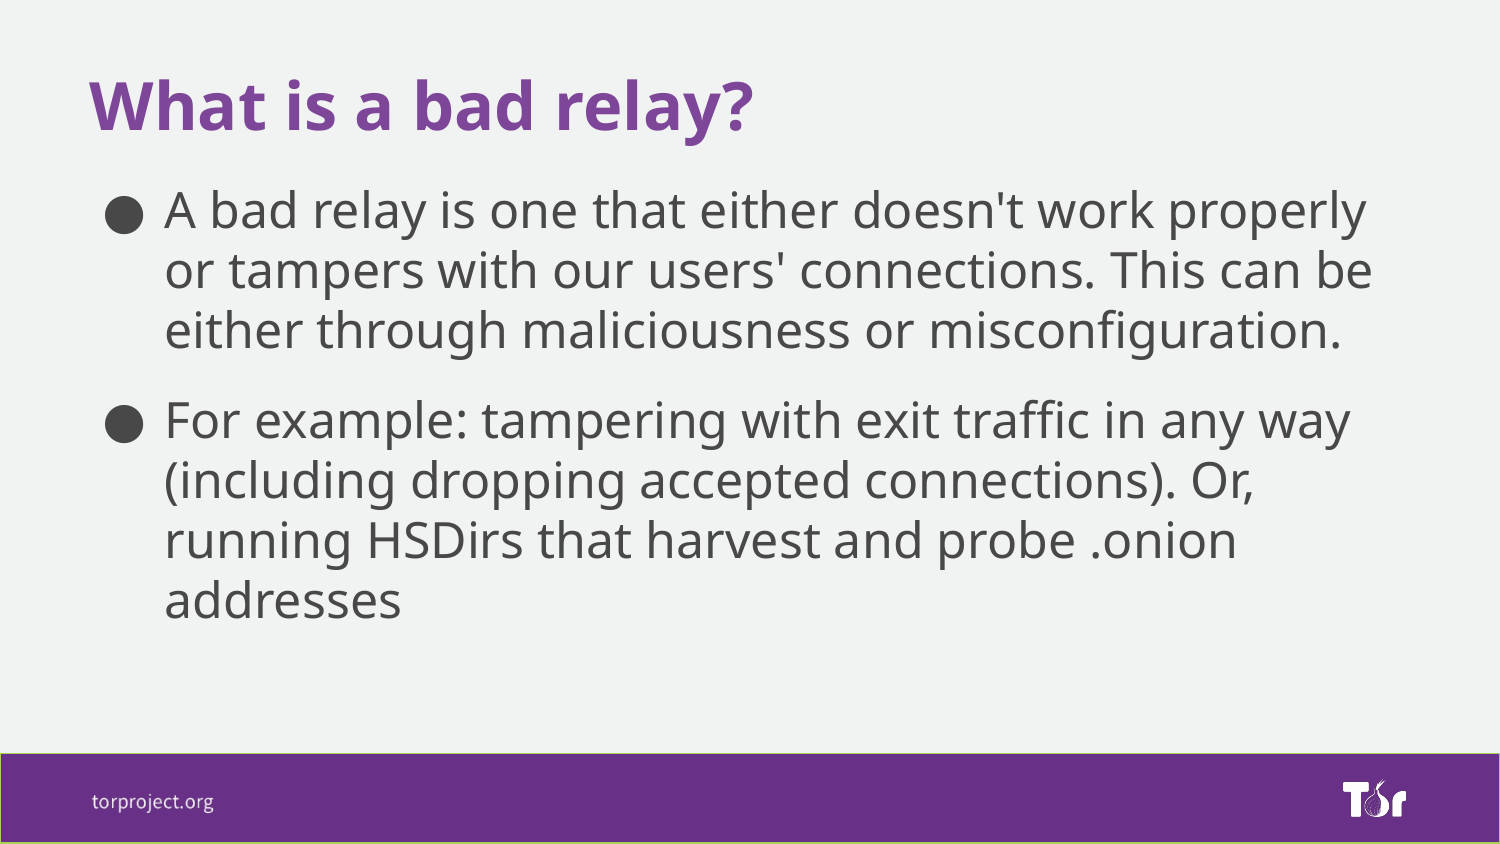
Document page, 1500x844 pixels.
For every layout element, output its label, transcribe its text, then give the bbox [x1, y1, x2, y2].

text_box A bad relay is one that either doesn't work properly or tampers with our users' connections. This can be either through maliciousness or misconfiguration. For example: tampering with exit traffic in any way (including dropping accepted connections). Or, running HSDirs that harvest and probe .onion addresses [75, 171, 1425, 728]
picture [75, 780, 604, 821]
text_box What is a bad relay? [75, 33, 1425, 171]
picture [1343, 778, 1406, 817]
